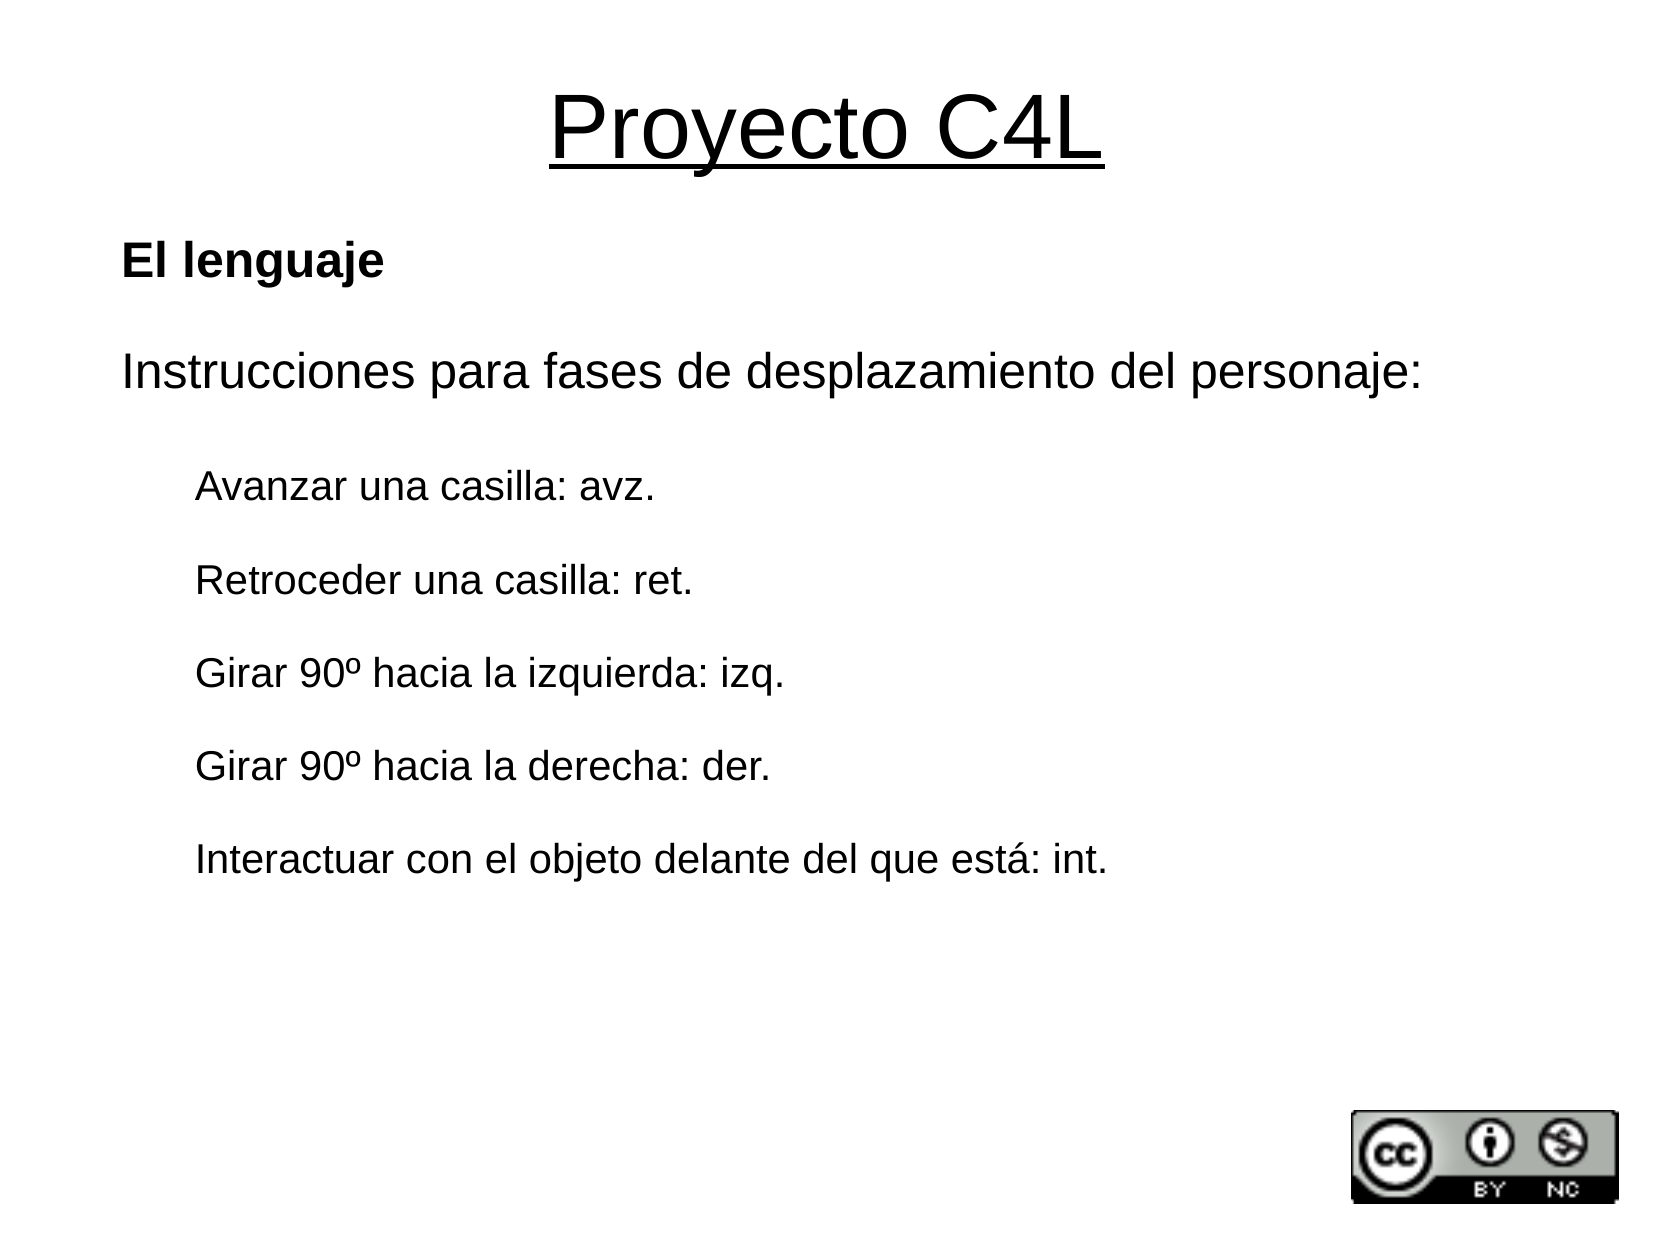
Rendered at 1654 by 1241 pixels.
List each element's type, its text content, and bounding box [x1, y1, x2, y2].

picture [1351, 1110, 1619, 1204]
title Proyecto C4L [82, 23, 1571, 231]
text_box El lenguaje Instrucciones para fases de desplazamiento del personaje: Avanzar una casilla: avz. Retroceder una casilla: ret. Girar 90º hacia la izquierda: izq. Girar 90º hacia la derecha: der. Interactuar con el objeto delante del que está: int. [106, 224, 1560, 1002]
